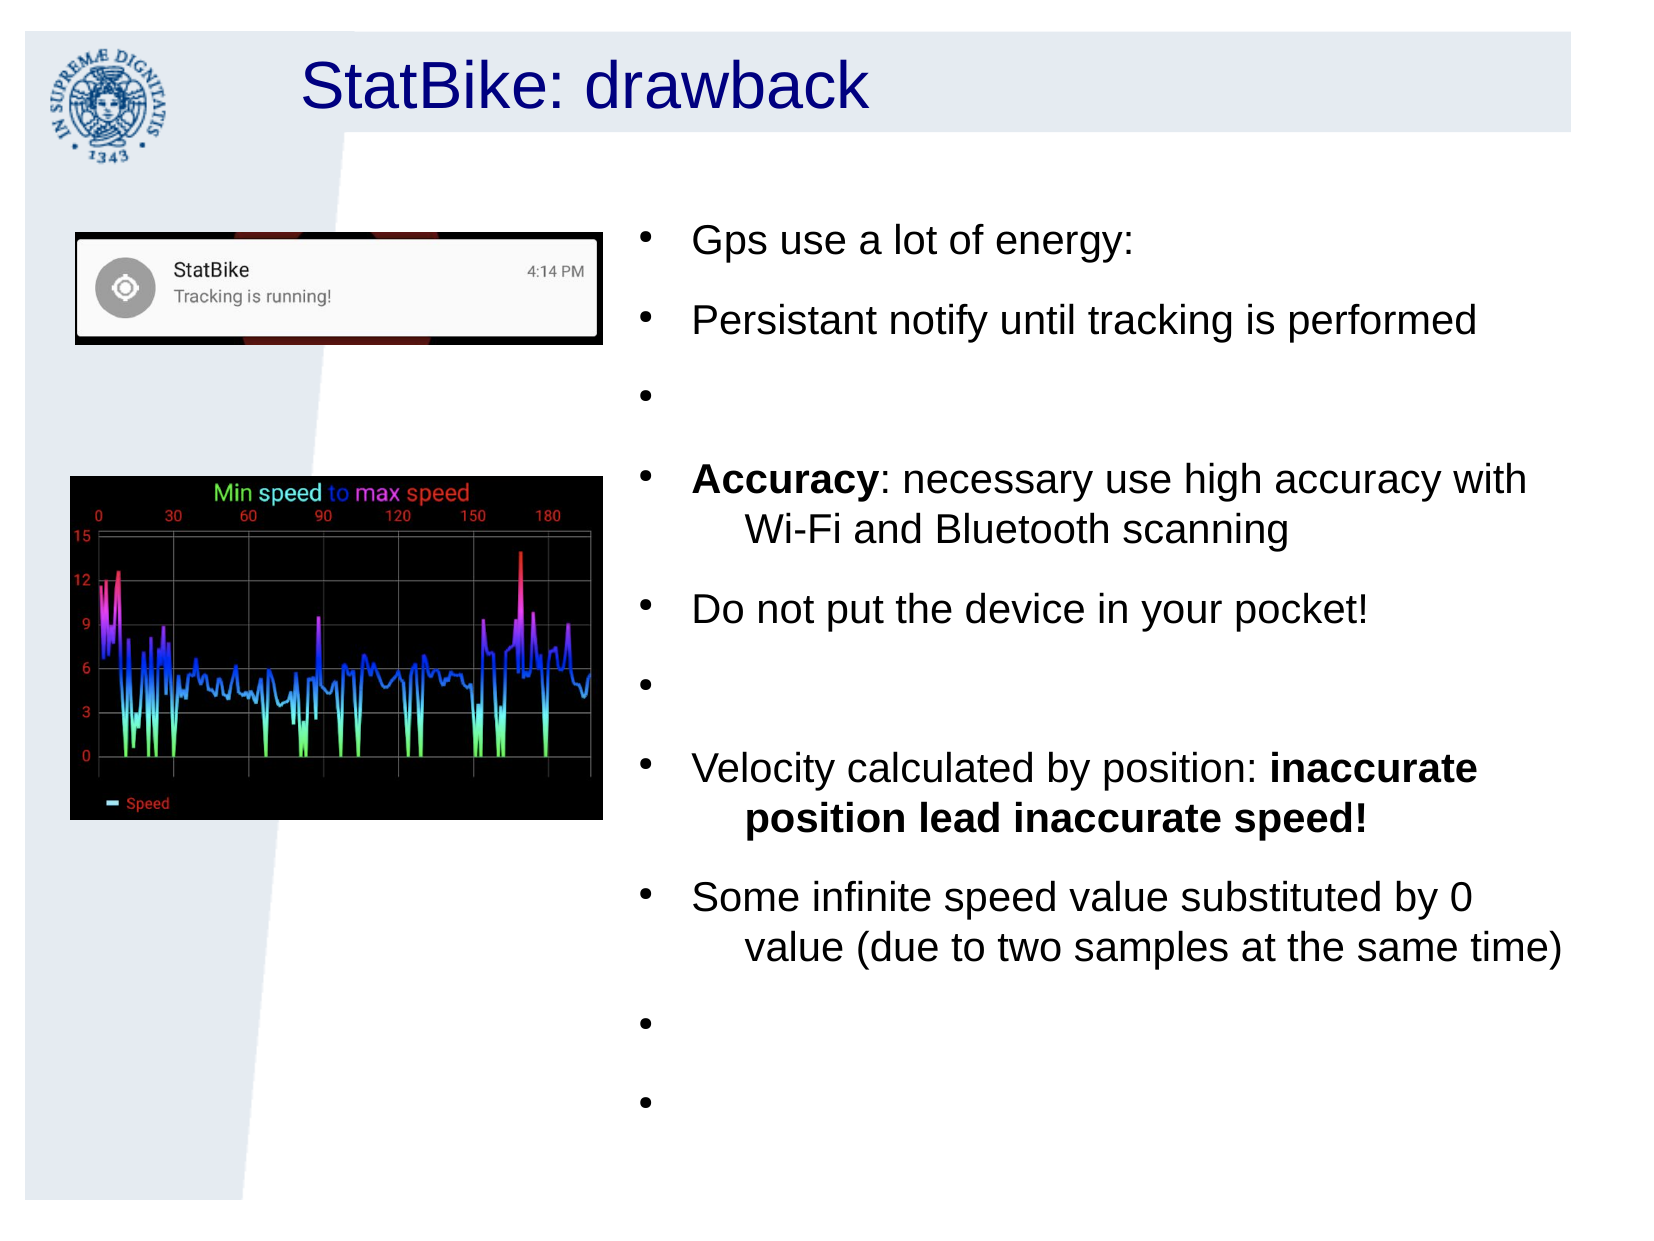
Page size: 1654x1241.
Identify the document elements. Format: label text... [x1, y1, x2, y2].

picture [70, 476, 603, 820]
list Gps use a lot of energy: Persistant notify until tracking is performed Accuracy: necessary use high accuracy with Wi-Fi and Bluetooth scanning Do not put the device in your pocket! Velocity calculated by position: inaccurate position lead inaccurate speed! Some infinite speed value substituted by 0 value (due to two samples at the same time) [602, 213, 1578, 1135]
picture [75, 232, 602, 345]
title StatBike: drawback [300, 31, 1571, 133]
